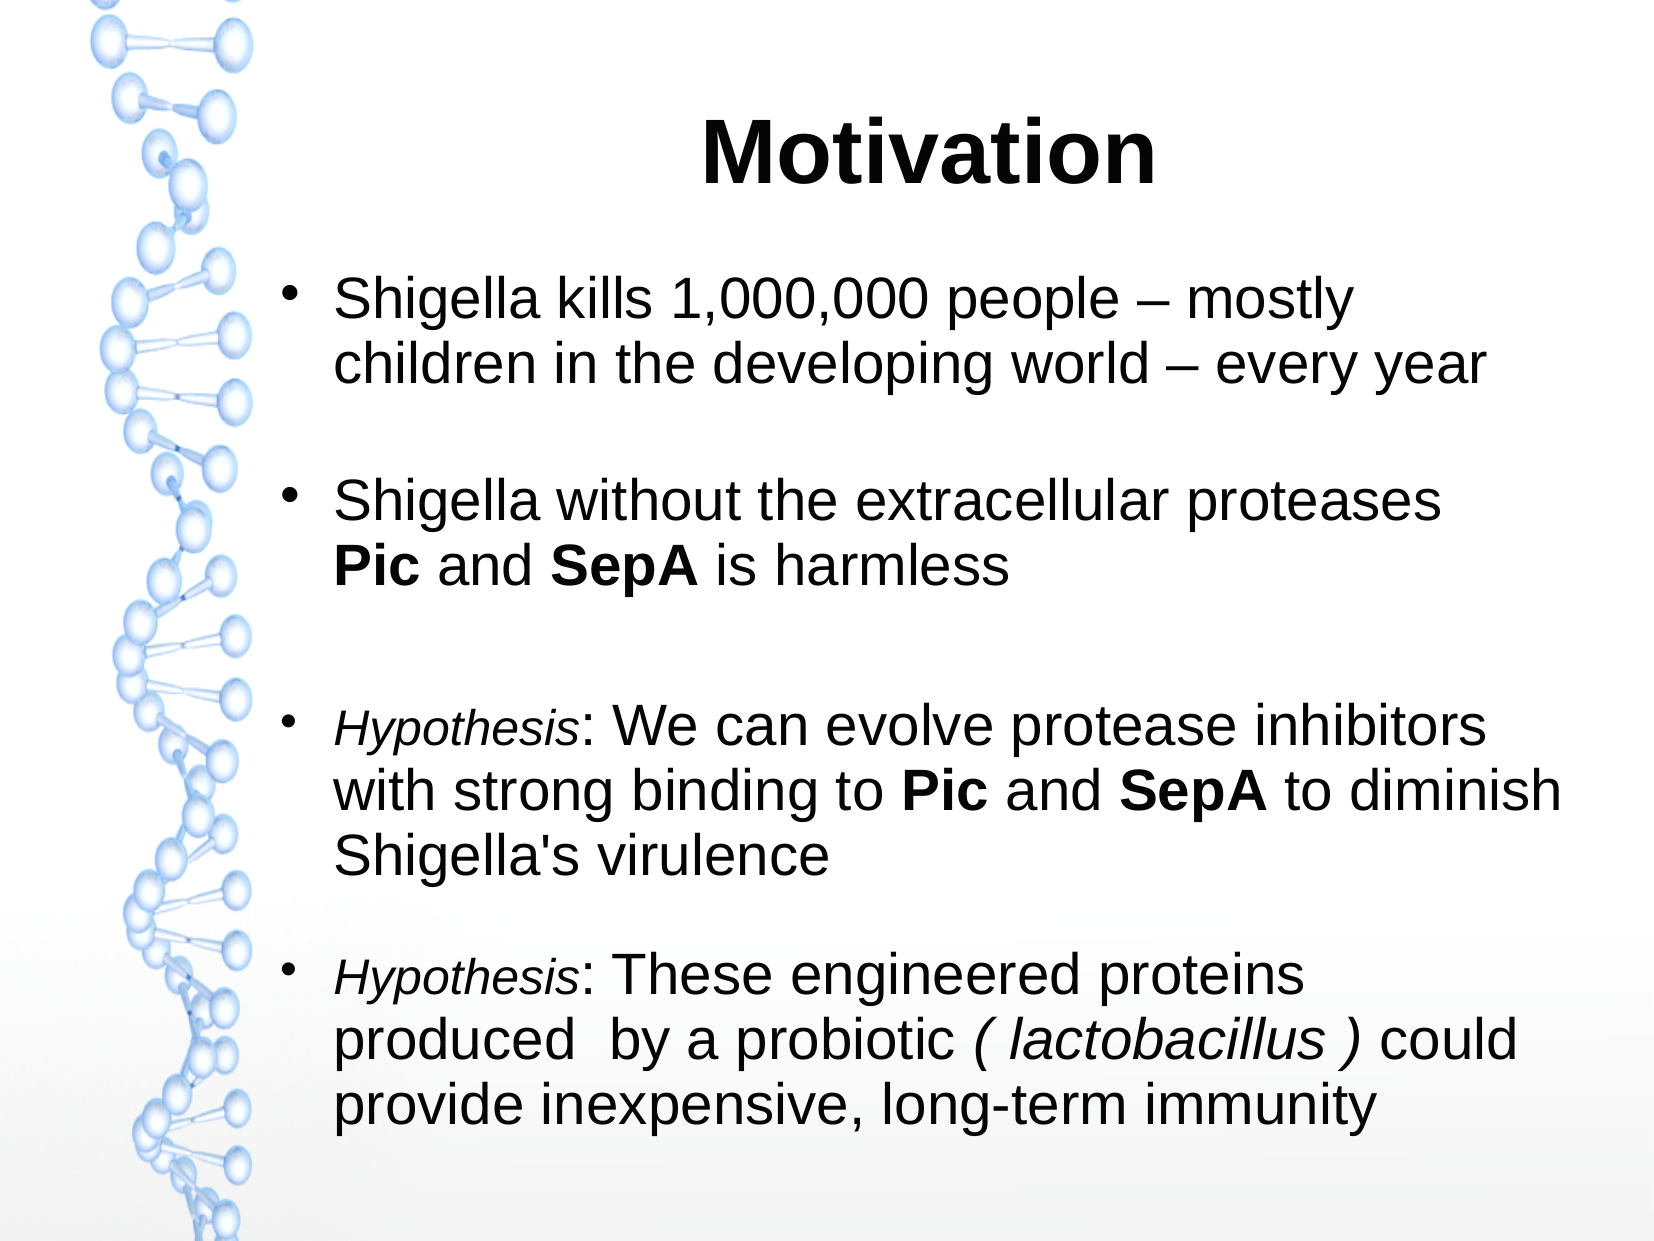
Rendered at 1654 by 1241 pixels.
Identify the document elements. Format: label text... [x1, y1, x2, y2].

title Motivation [265, 47, 1595, 252]
list Shigella kills 1,000,000 people – mostly children in the developing world – every year Shigella without the extracellular proteases Pic and SepA is harmless Hypothesis: We can evolve protease inhibitors with strong binding to Pic and SepA to diminish Shigella's virulence Hypothesis: These engineered proteins produced by a probiotic ( lactobacillus ) could provide inexpensive, long-term immunity [262, 262, 1576, 1163]
picture [0, 0, 1654, 1241]
